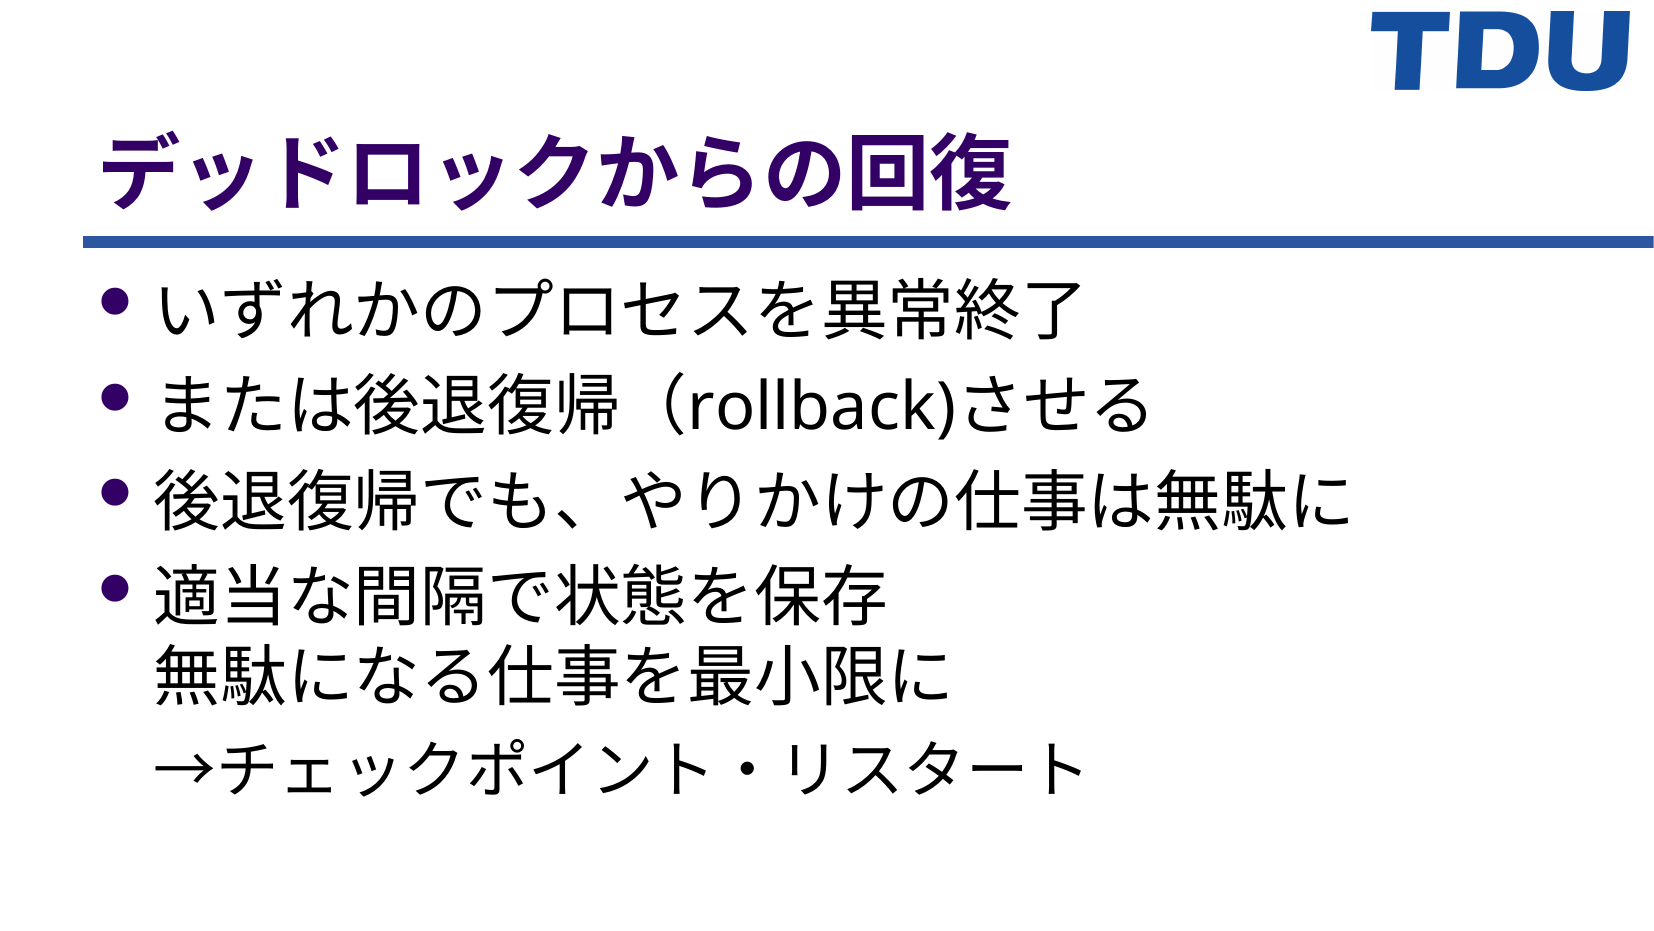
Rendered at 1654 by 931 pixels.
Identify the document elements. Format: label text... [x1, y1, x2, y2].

title デッドロックからの回復 [82, 51, 1571, 228]
list いずれかのプロセスを異常終了 または後退復帰（rollback)させる 後退復帰でも、やりかけの仕事は無駄に 適当な間隔で状態を保存 無駄になる仕事を最小限に →チェックポイント・リスタート [82, 259, 1571, 813]
picture [1371, 11, 1630, 91]
